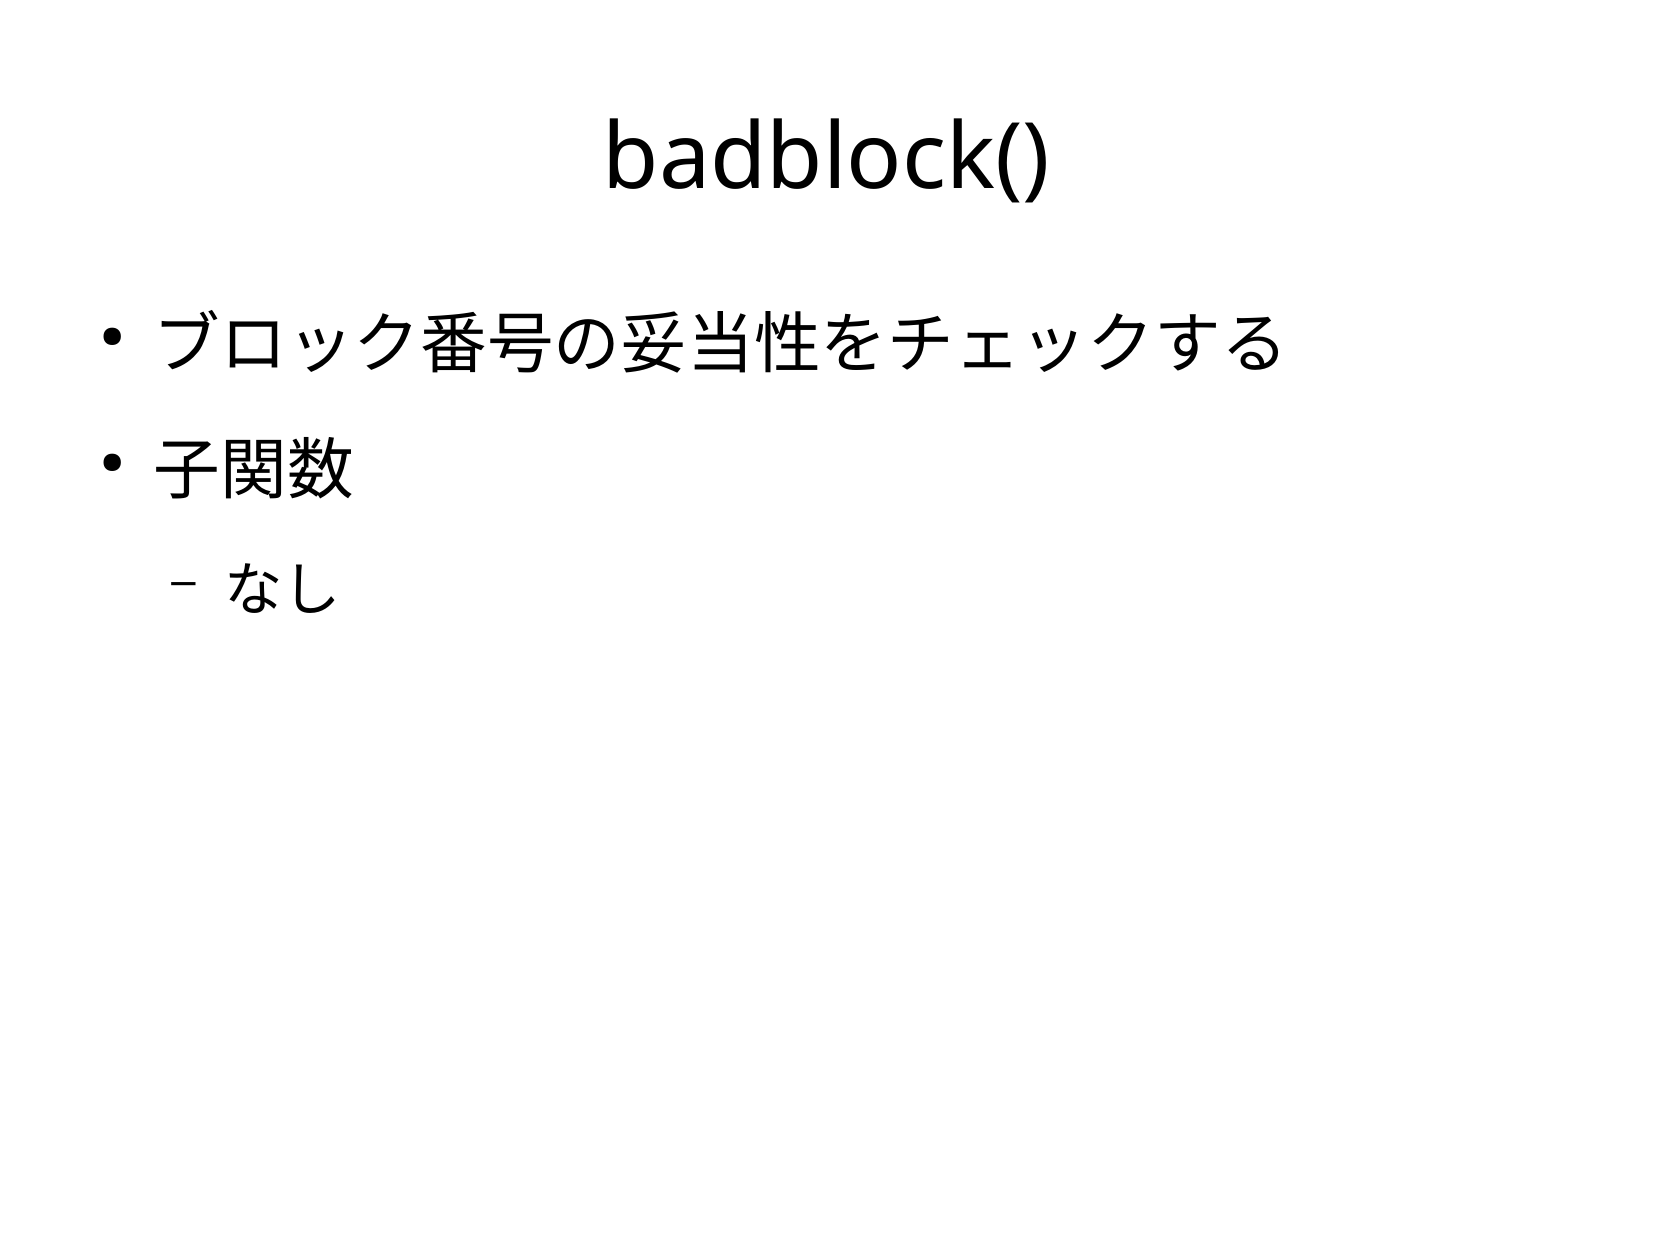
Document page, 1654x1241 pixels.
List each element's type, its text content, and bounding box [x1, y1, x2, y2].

title badblock() [82, 49, 1571, 257]
list ブロック番号の妥当性をチェックする 子関数 なし [82, 290, 1538, 1170]
